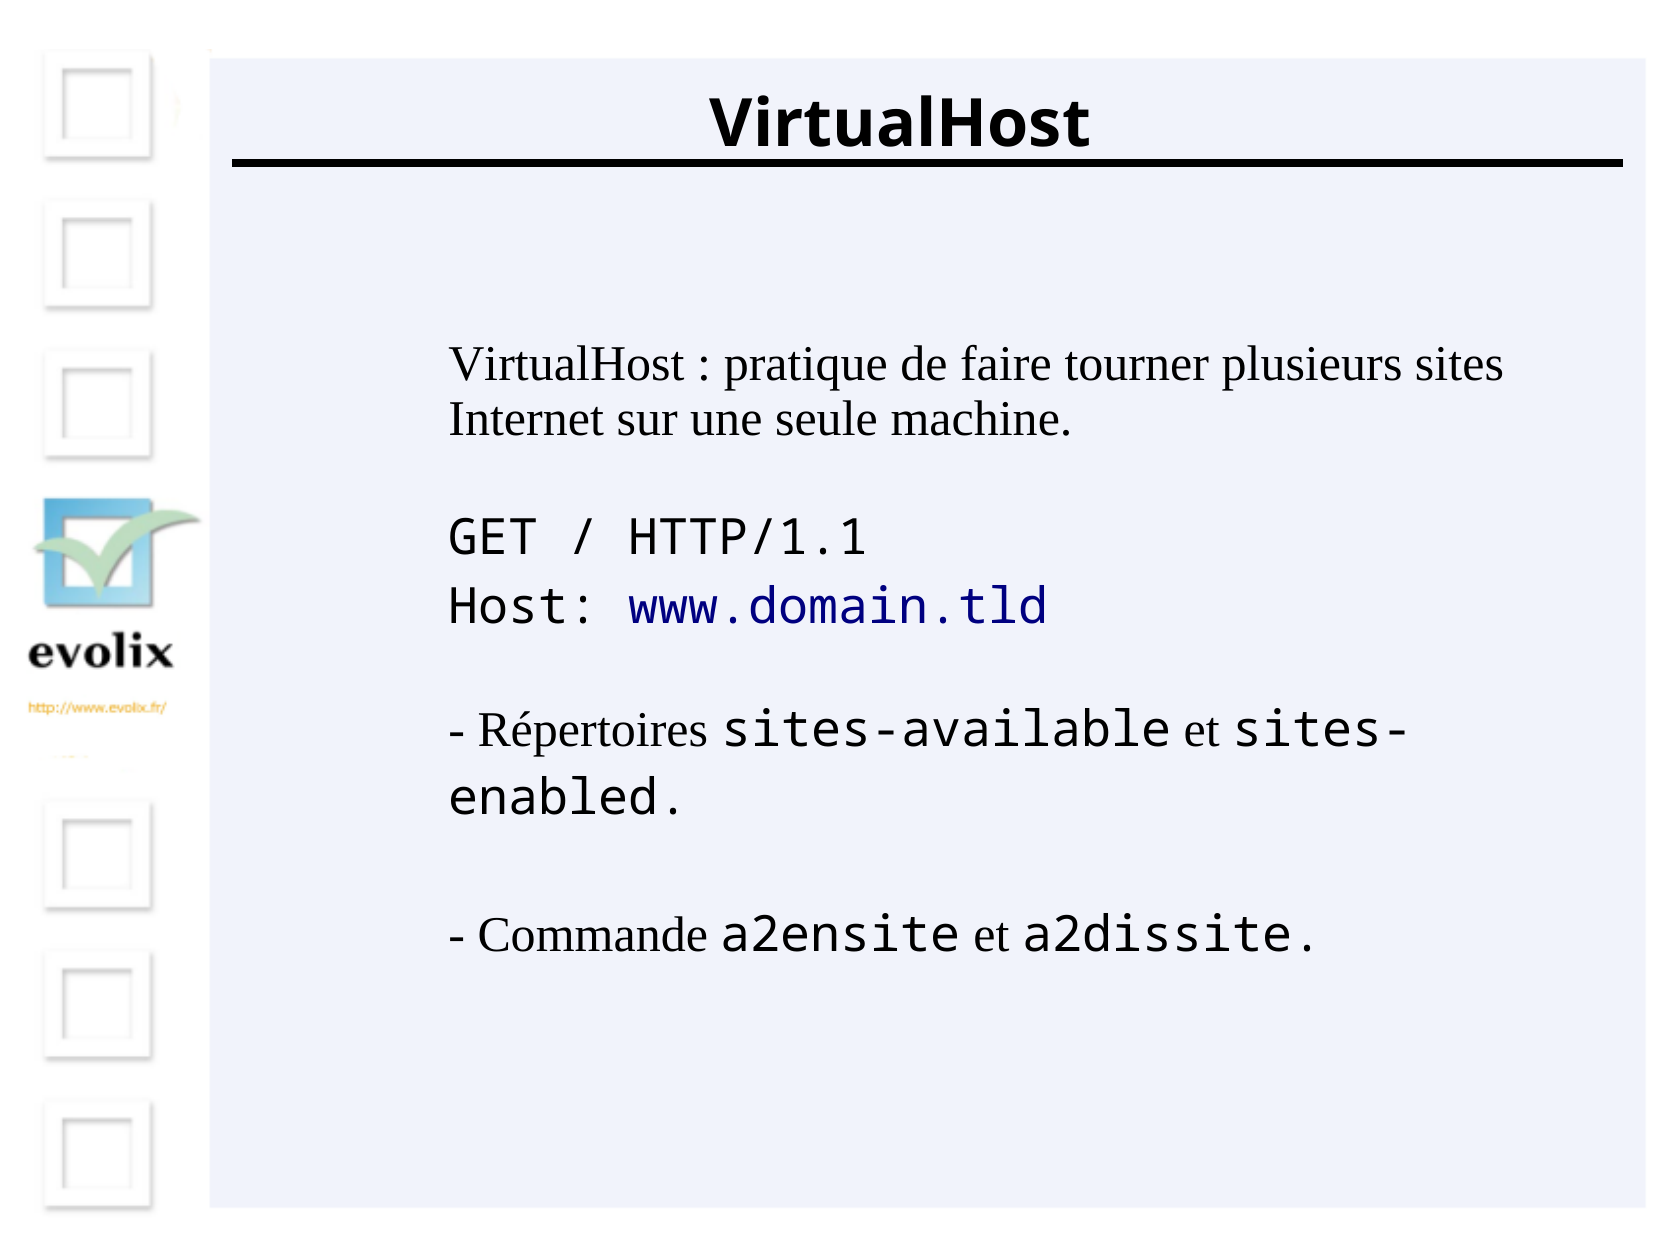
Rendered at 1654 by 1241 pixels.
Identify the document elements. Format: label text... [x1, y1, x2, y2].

picture [0, 49, 1654, 1218]
title VirtualHost [413, 16, 1388, 225]
subtitle VirtualHost : pratique de faire tourner plusieurs sites Internet sur une seule machine. GET / HTTP/1.1 Host: www.domain.tld - Répertoires sites-available et sites-enabled. - Commande a2ensite et a2dissite. [373, 281, 1615, 1186]
